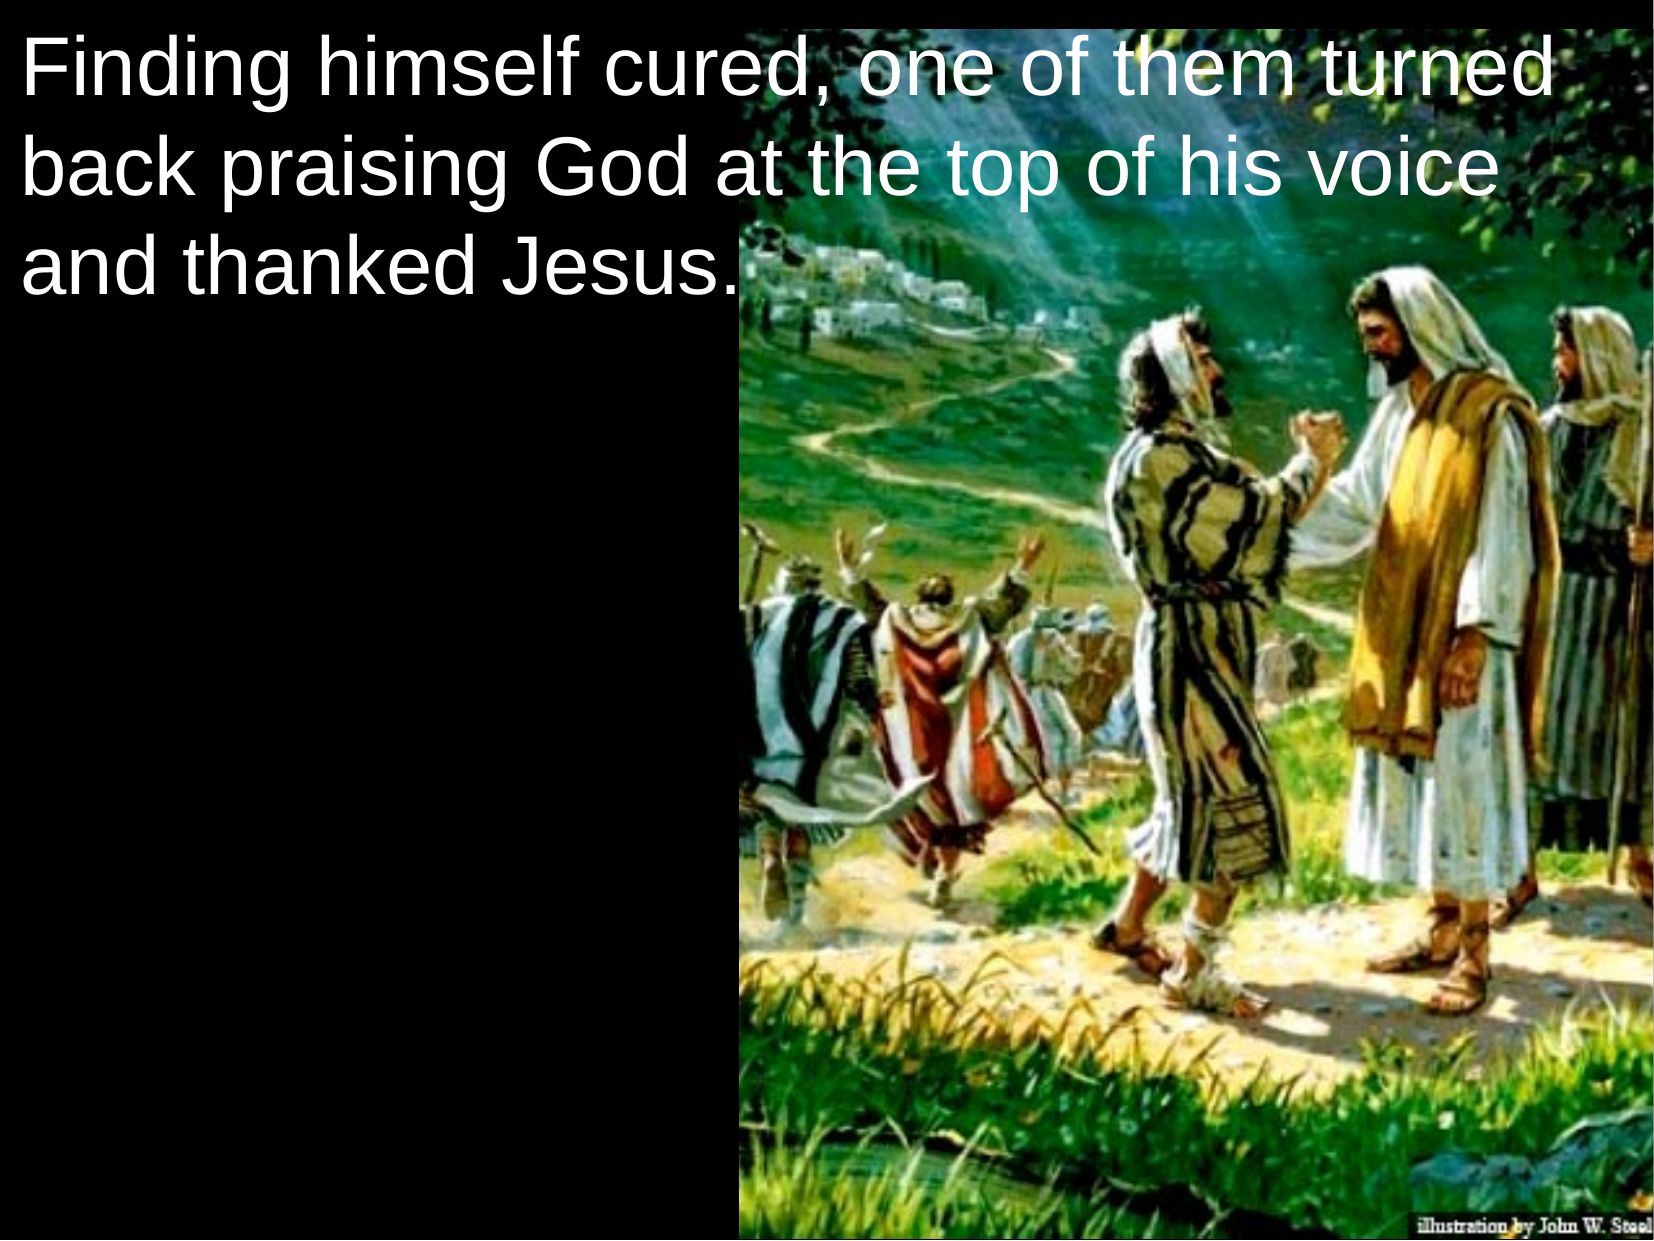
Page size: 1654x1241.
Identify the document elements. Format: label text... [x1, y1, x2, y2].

text_box Finding himself cured, one of them turned back praising God at the top of his voice and thanked Jesus. [6, 4, 1654, 320]
picture [739, 320, 1654, 1239]
